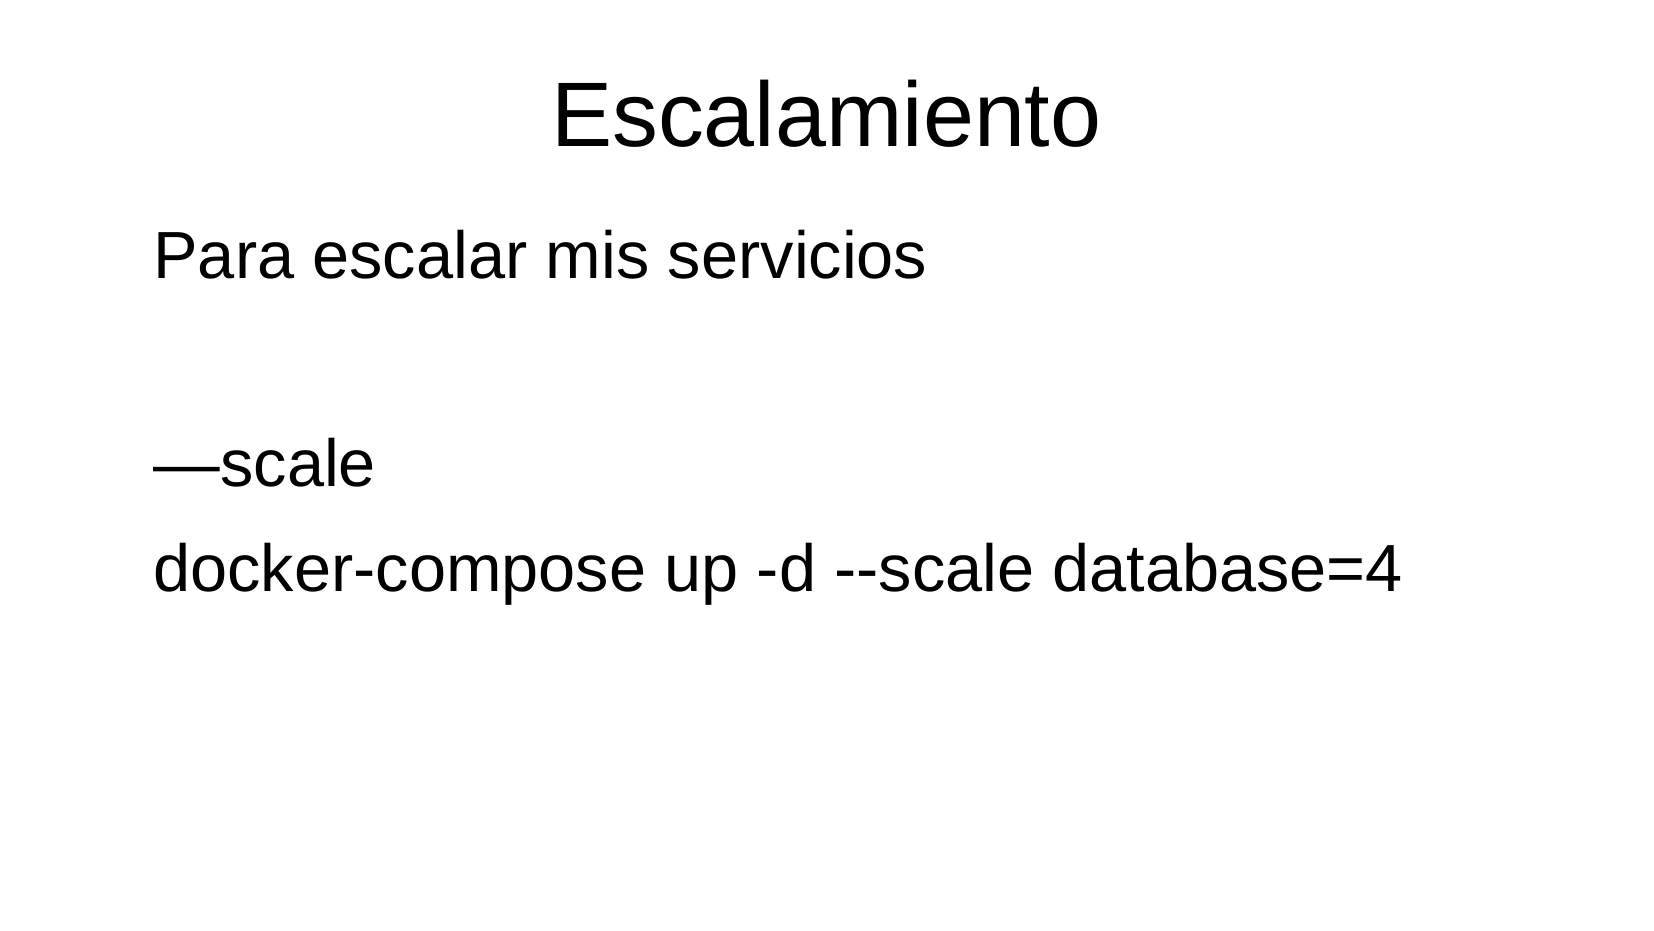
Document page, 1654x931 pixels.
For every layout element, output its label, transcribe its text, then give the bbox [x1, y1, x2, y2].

title Escalamiento [82, 37, 1571, 193]
list Para escalar mis servicios —scale docker-compose up -d --scale database=4 [82, 217, 1571, 758]
